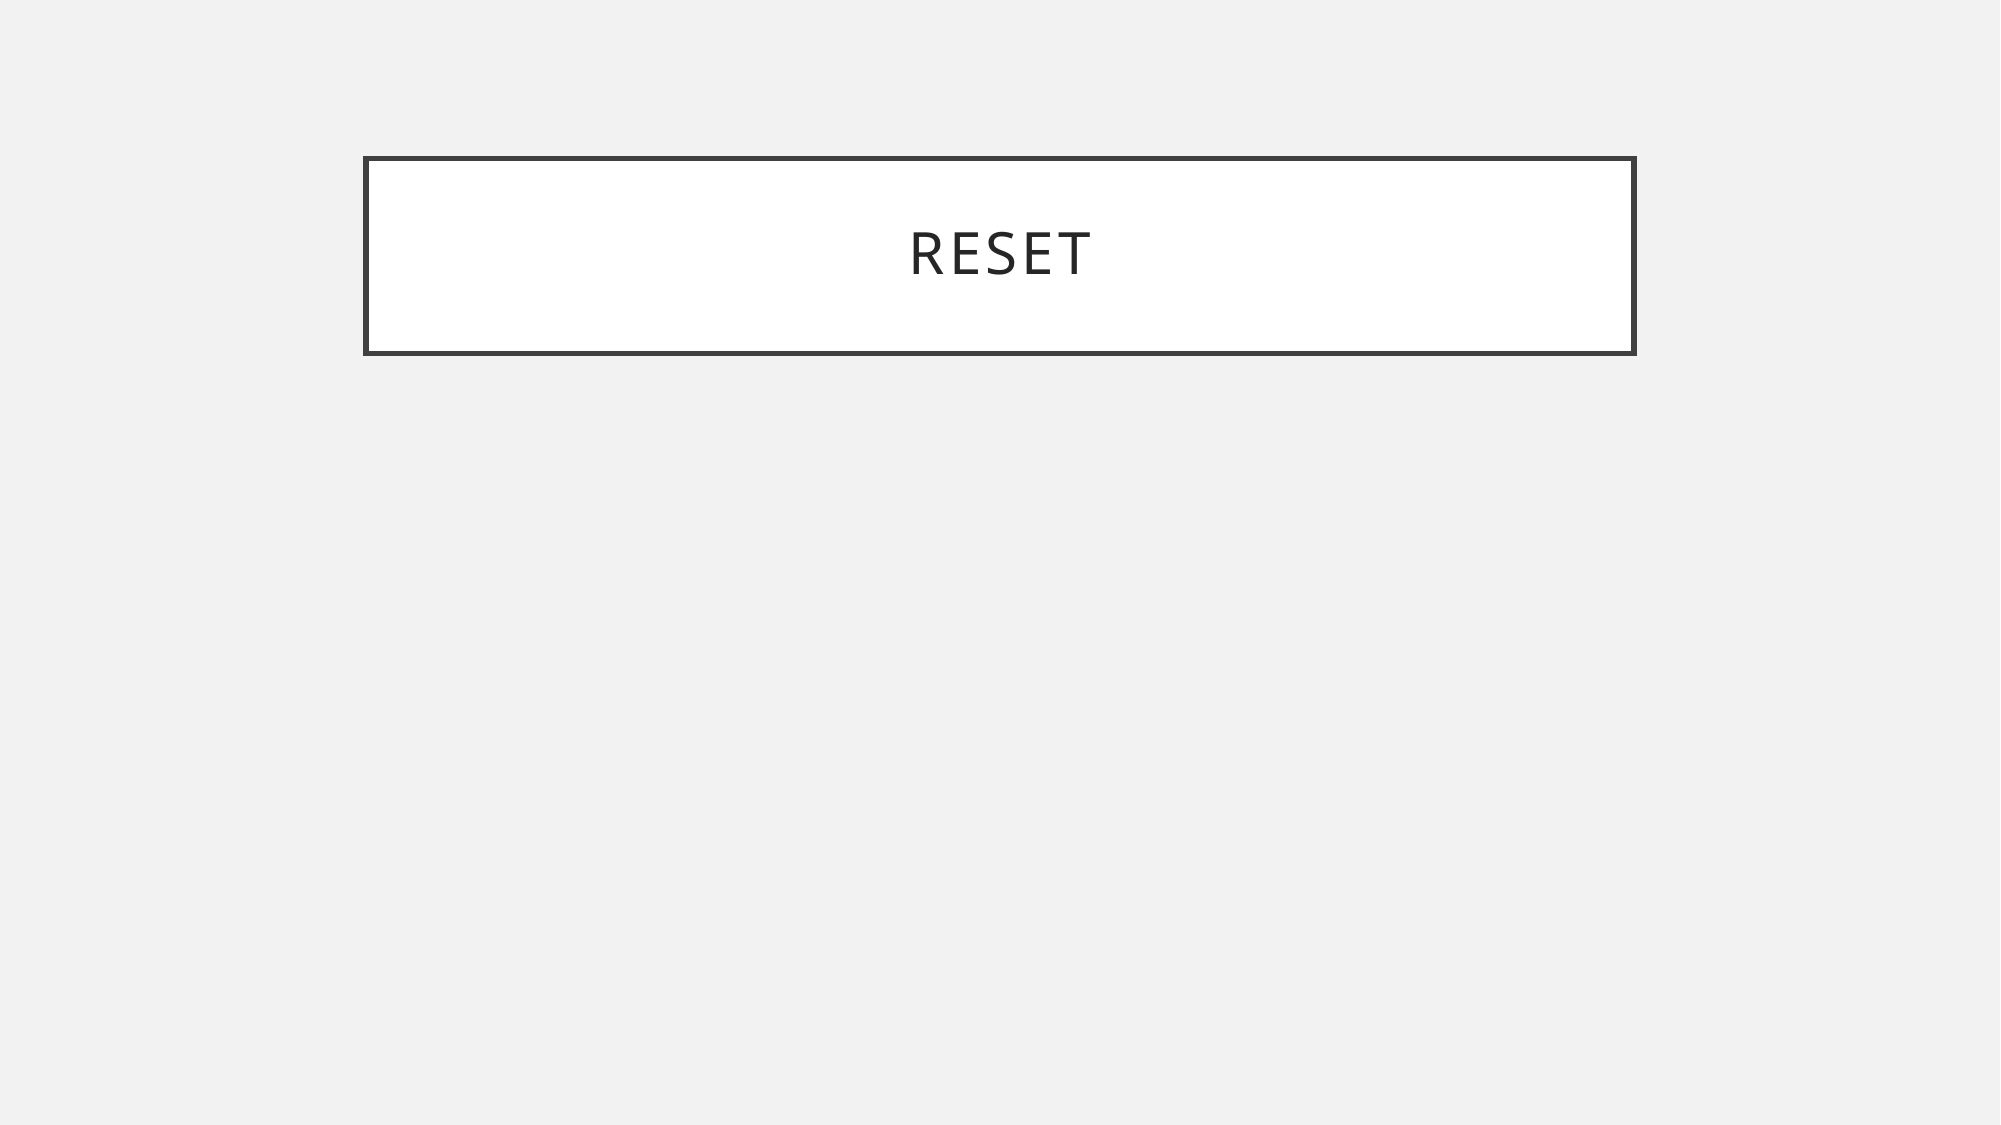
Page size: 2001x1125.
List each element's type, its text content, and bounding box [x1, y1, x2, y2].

title Reset [366, 158, 1634, 354]
